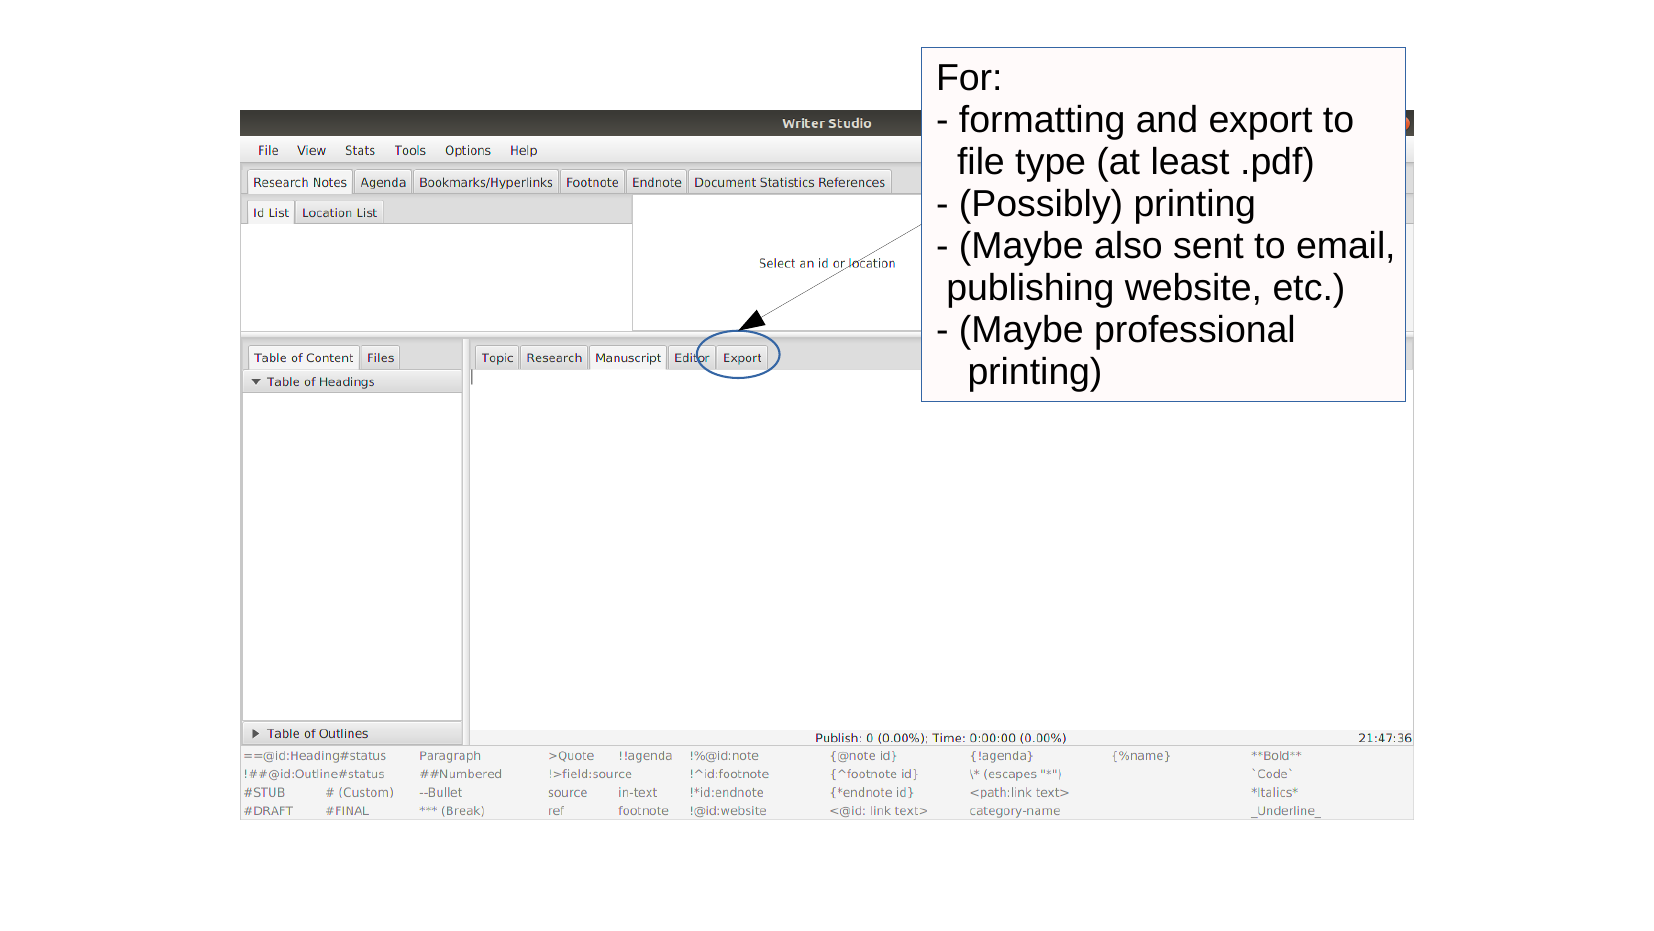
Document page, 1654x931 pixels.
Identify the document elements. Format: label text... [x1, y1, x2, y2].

picture [240, 110, 1414, 820]
picture [698, 332, 778, 376]
text_box For: - formatting and export to file type (at least .pdf) - (Possibly) printing - (Maybe also sent to email, publishing website, etc.) - (Maybe professional printing) [921, 47, 1406, 402]
